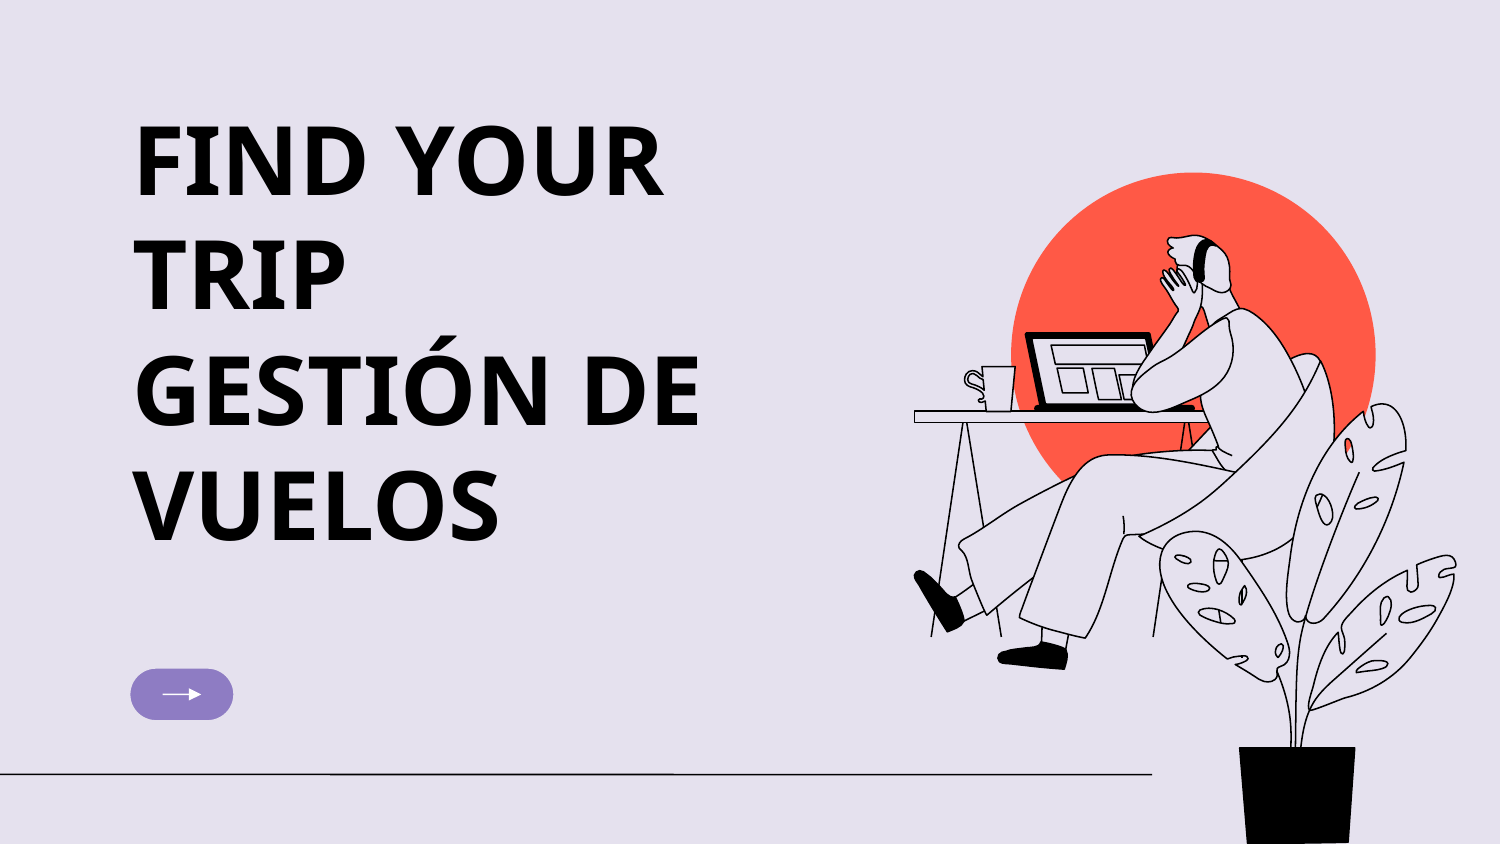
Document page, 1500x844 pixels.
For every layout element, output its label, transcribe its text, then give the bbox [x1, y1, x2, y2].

title FIND YOUR TRIP GESTIÓN DE VUELOS [116, 154, 910, 505]
text_box [1239, 747, 1355, 844]
text_box [914, 172, 1406, 682]
subtitle [116, 510, 910, 590]
text_box [1308, 555, 1456, 711]
text_box [129, 667, 235, 721]
